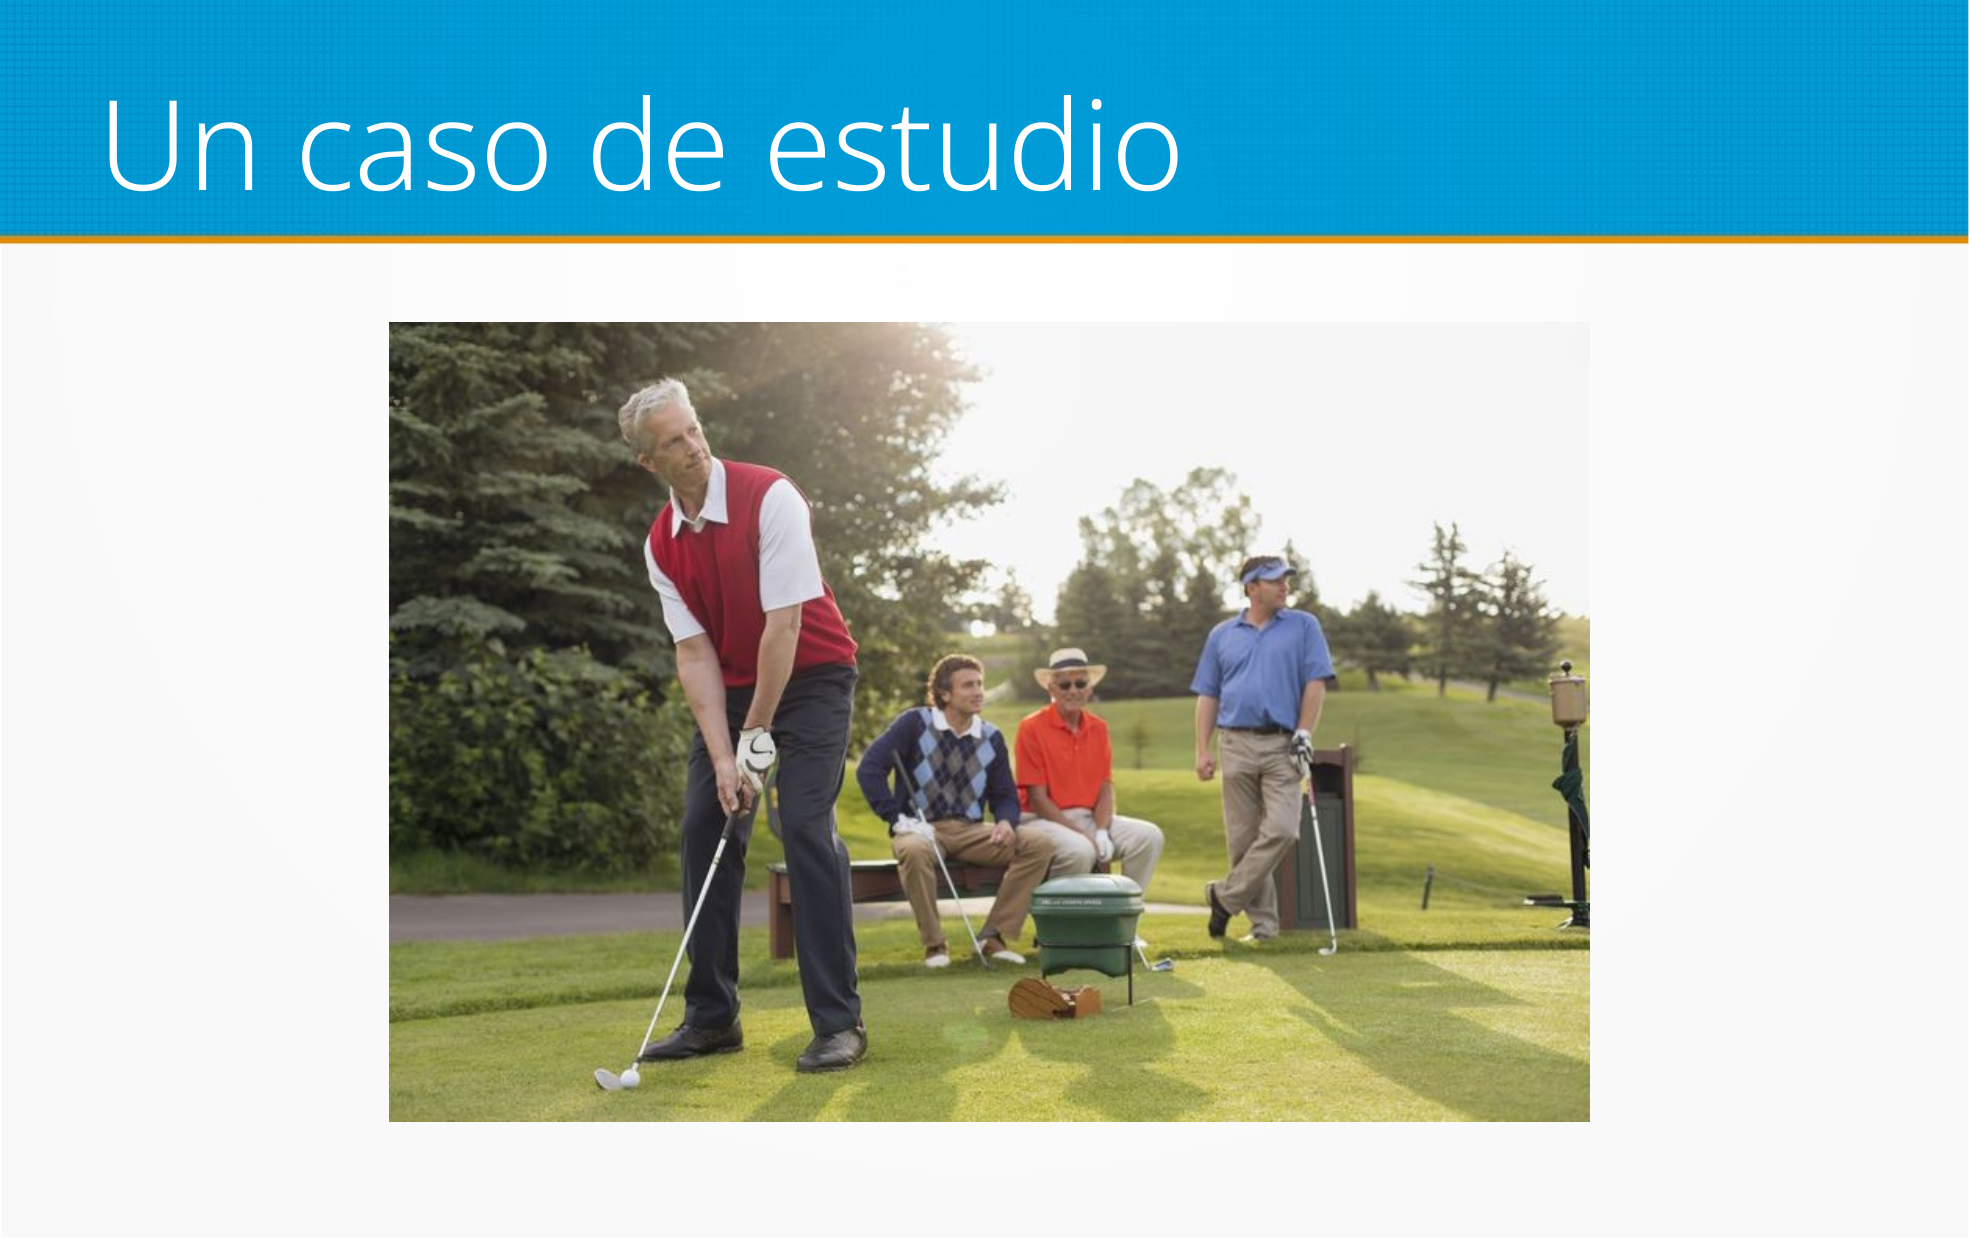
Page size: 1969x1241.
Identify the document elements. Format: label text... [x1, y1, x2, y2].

picture [0, 233, 1969, 1241]
title Un caso de estudio [98, 19, 1870, 227]
